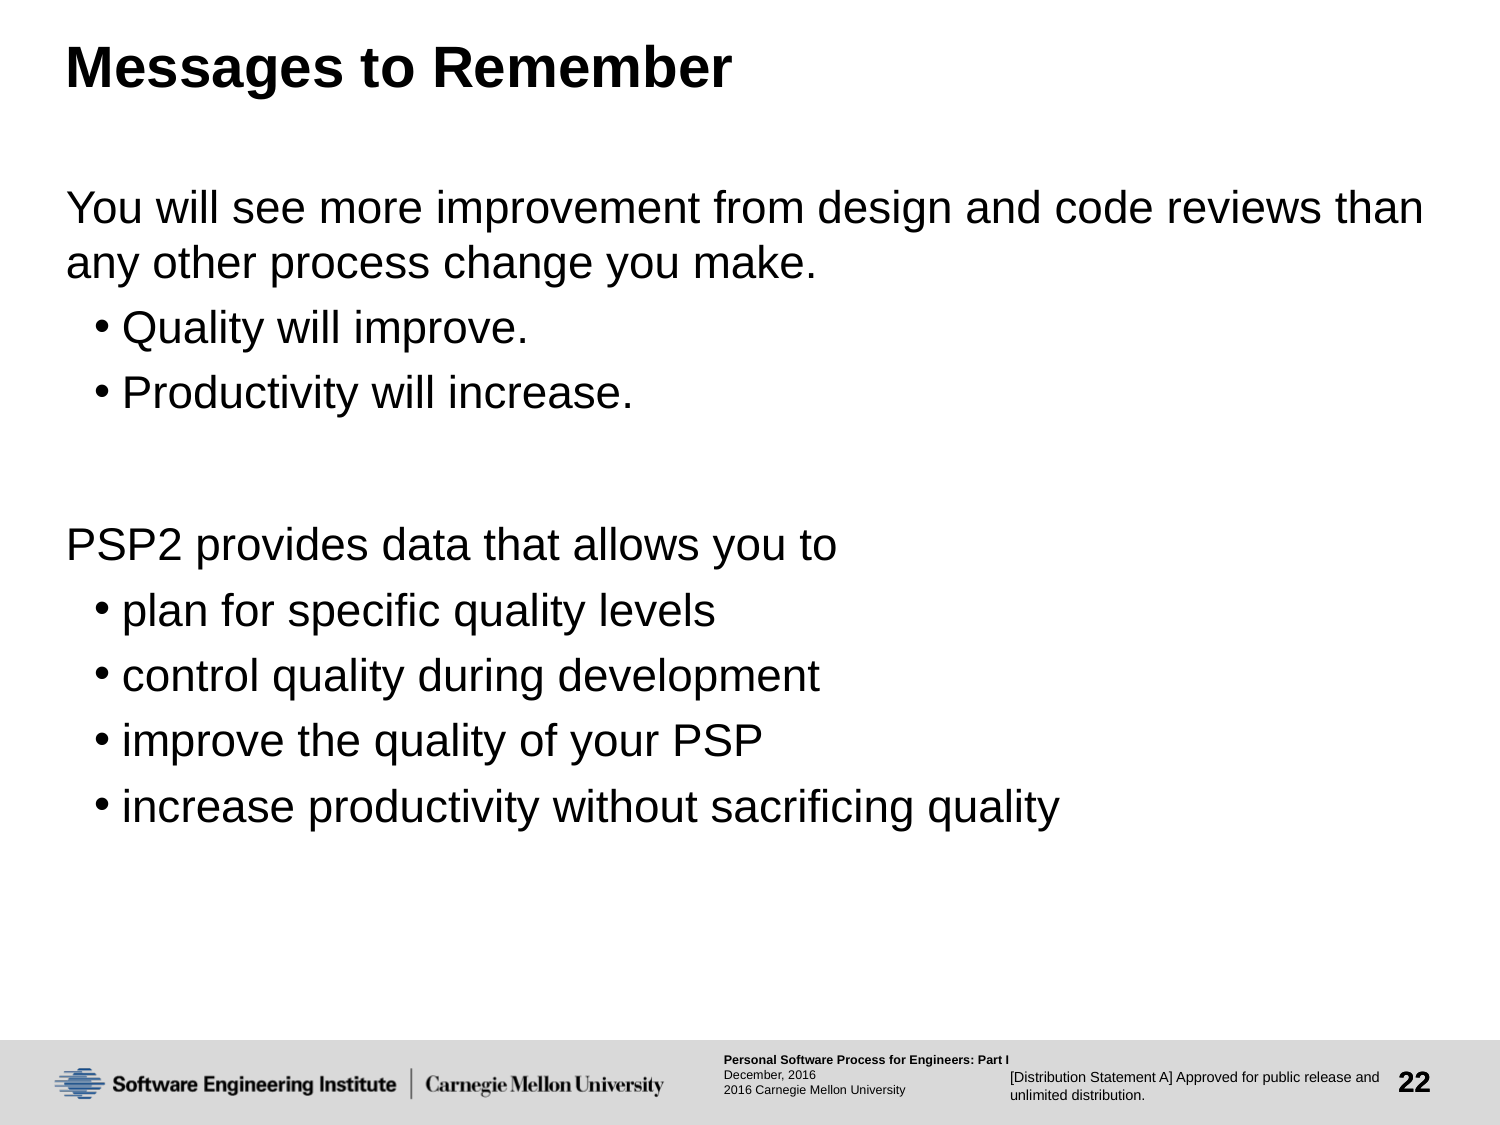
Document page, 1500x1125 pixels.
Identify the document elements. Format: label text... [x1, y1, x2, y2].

list You will see more improvement from design and code reviews than any other process change you make. Quality will improve. Productivity will increase. PSP2 provides data that allows you to plan for specific quality levels control quality during development improve the quality of your PSP increase productivity without sacrificing quality [65, 177, 1431, 1000]
picture [46, 1061, 673, 1104]
title Messages to Remember [65, 37, 1313, 148]
